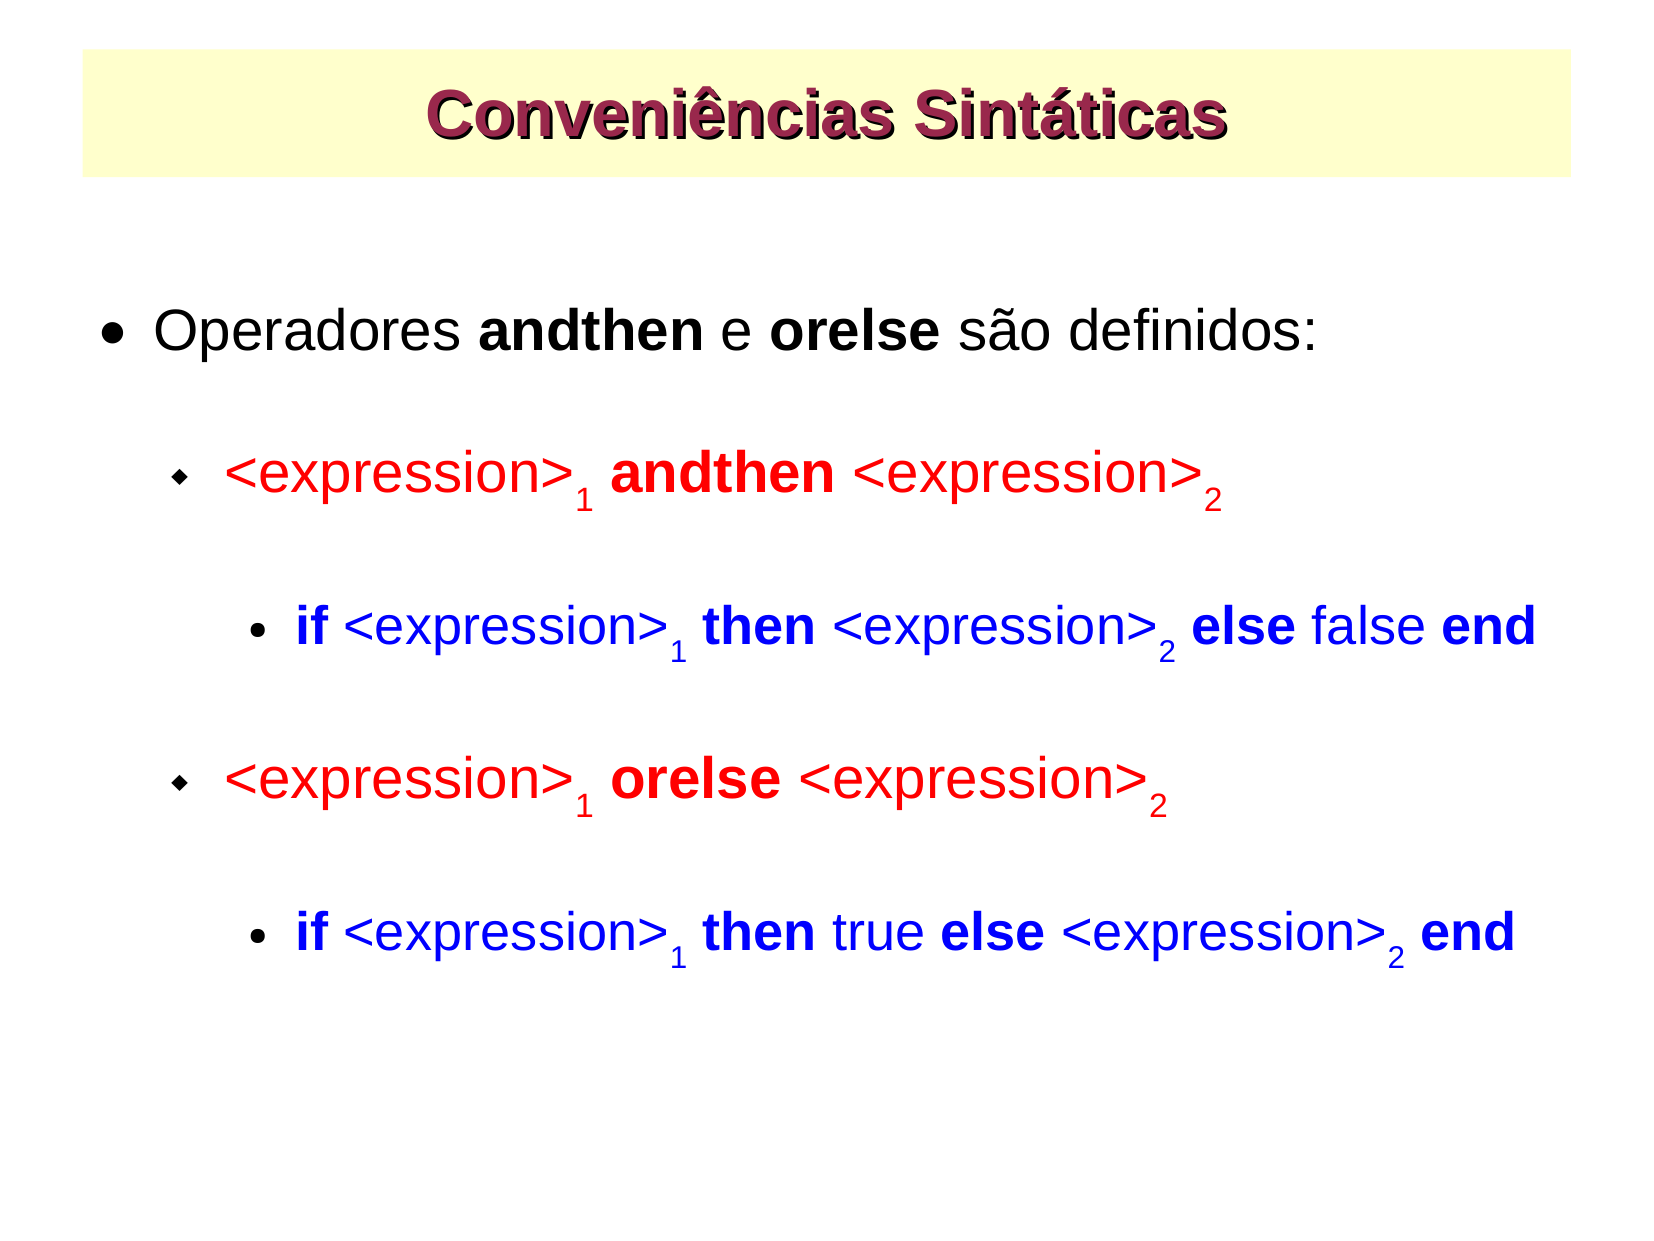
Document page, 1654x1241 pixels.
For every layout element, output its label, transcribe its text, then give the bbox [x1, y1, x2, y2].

list Operadores andthen e orelse são definidos: <expression>1 andthen <expression>2 if <expression>1 then <expression>2 else false end <expression>1 orelse <expression>2 if <expression>1 then true else <expression>2 end [82, 206, 1571, 1137]
title Conveniências Sintáticas [82, 49, 1571, 178]
